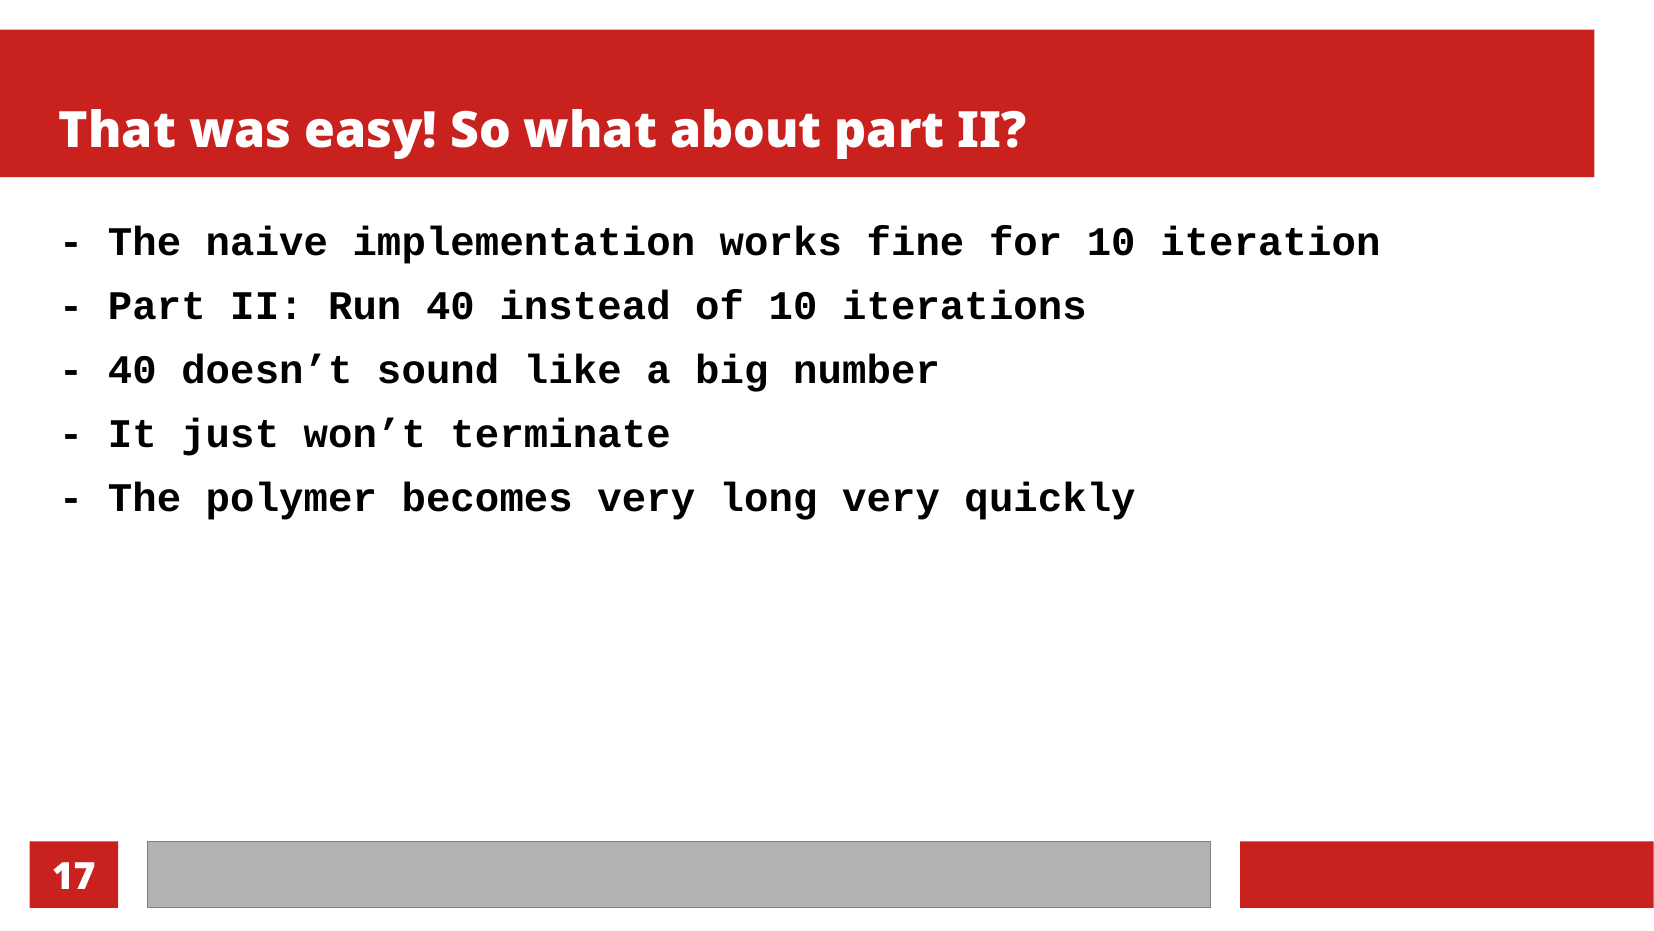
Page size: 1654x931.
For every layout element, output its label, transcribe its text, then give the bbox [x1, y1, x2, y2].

title That was easy! So what about part II? [59, 44, 1595, 163]
list - The naive implementation works fine for 10 iteration - Part II: Run 40 instead of 10 iterations - 40 doesn’t sound like a big number - It just won’t terminate - The polymer becomes very long very quickly [59, 221, 1565, 798]
